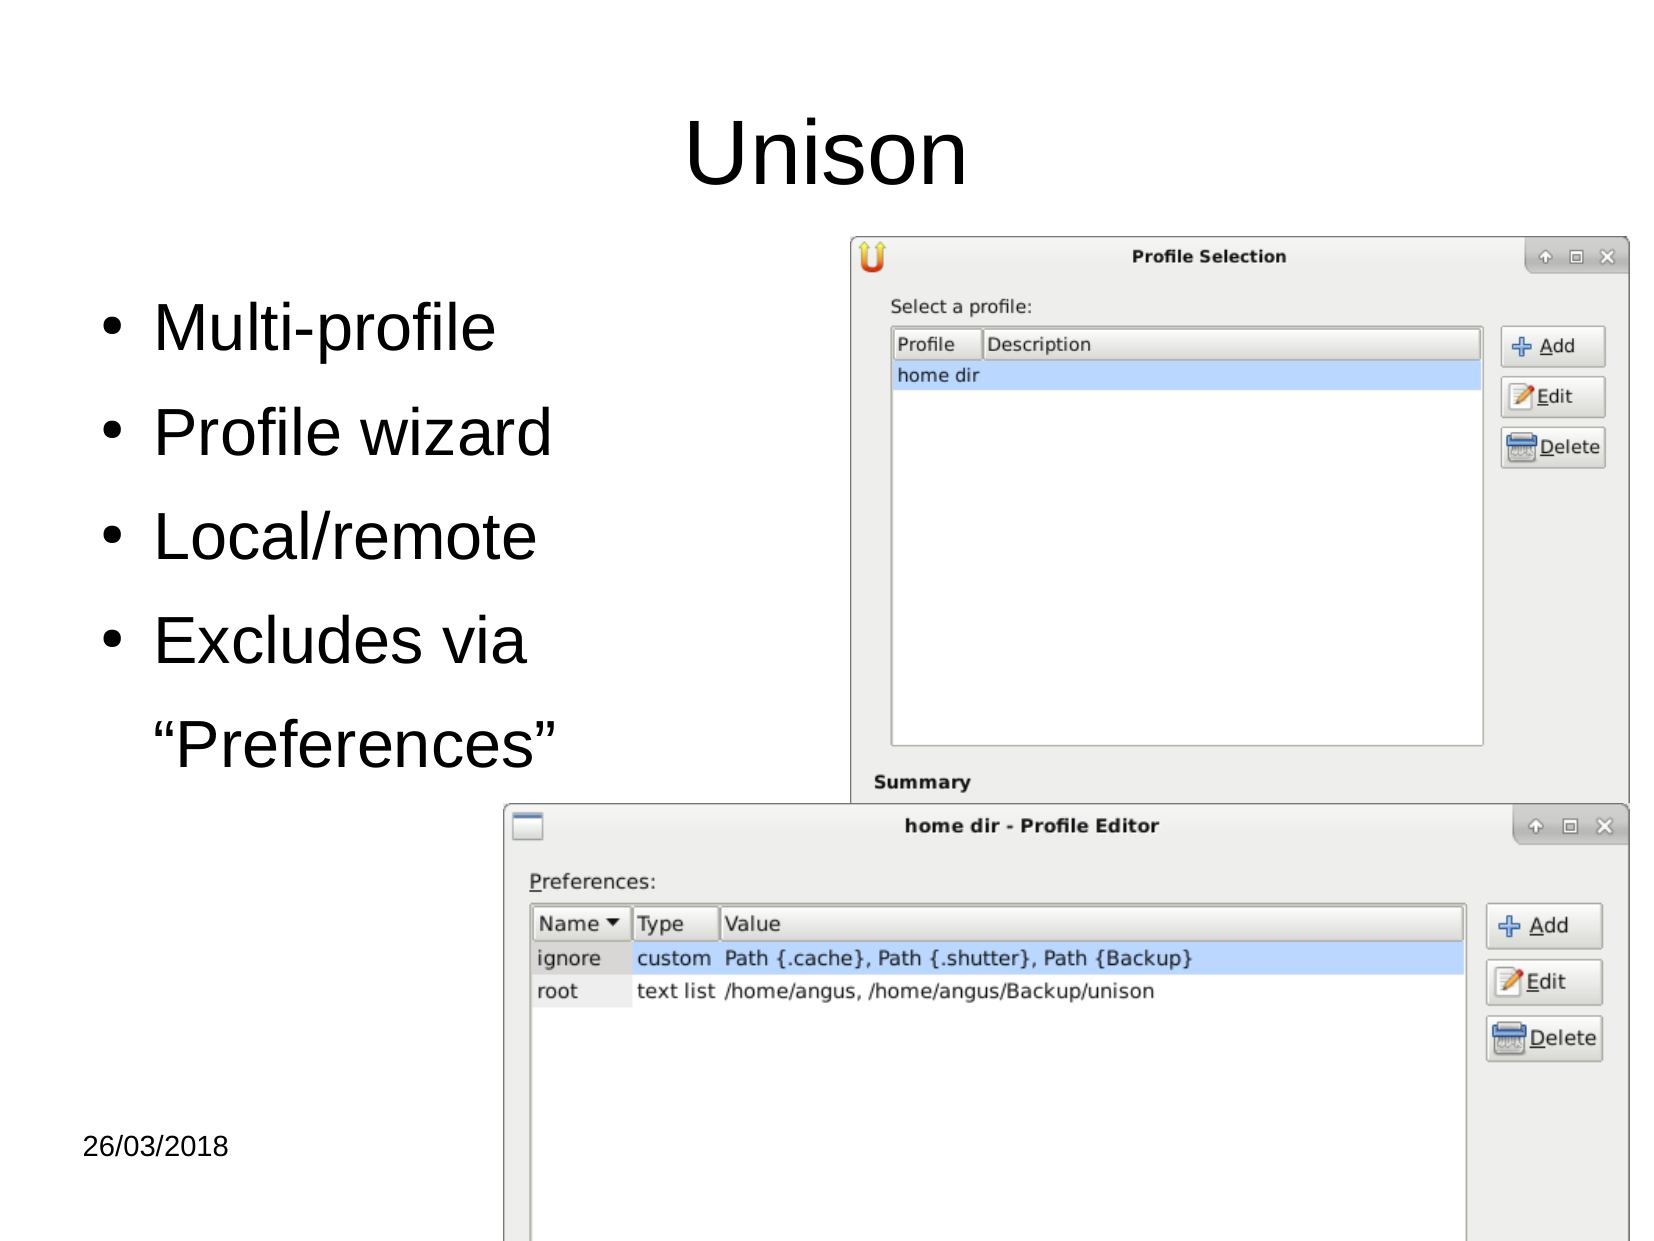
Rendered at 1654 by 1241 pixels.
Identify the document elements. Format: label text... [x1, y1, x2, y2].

picture [503, 236, 1630, 1241]
title Unison [82, 49, 1571, 257]
list Multi-profile Profile wizard Local/remote Excludes via “Preferences” [82, 290, 850, 1010]
